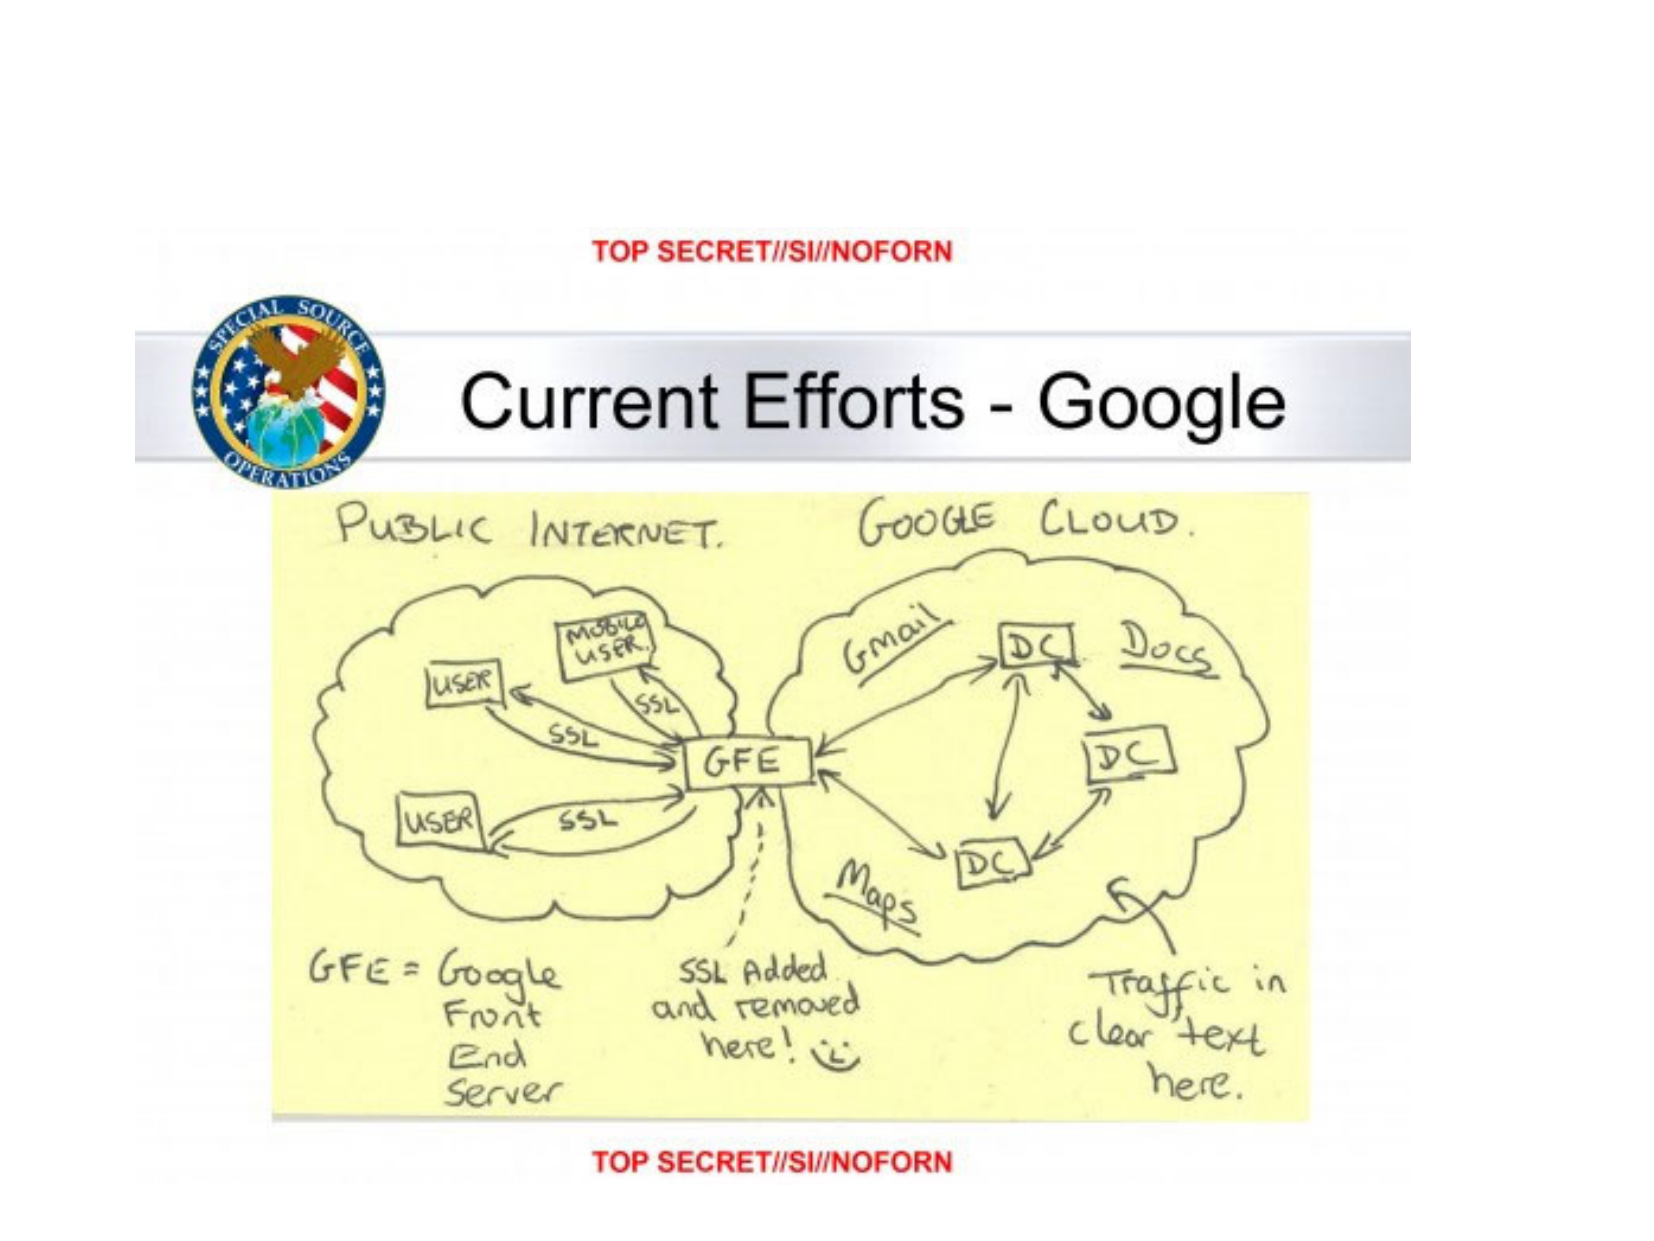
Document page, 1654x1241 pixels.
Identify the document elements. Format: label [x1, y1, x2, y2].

picture [135, 227, 1411, 1186]
